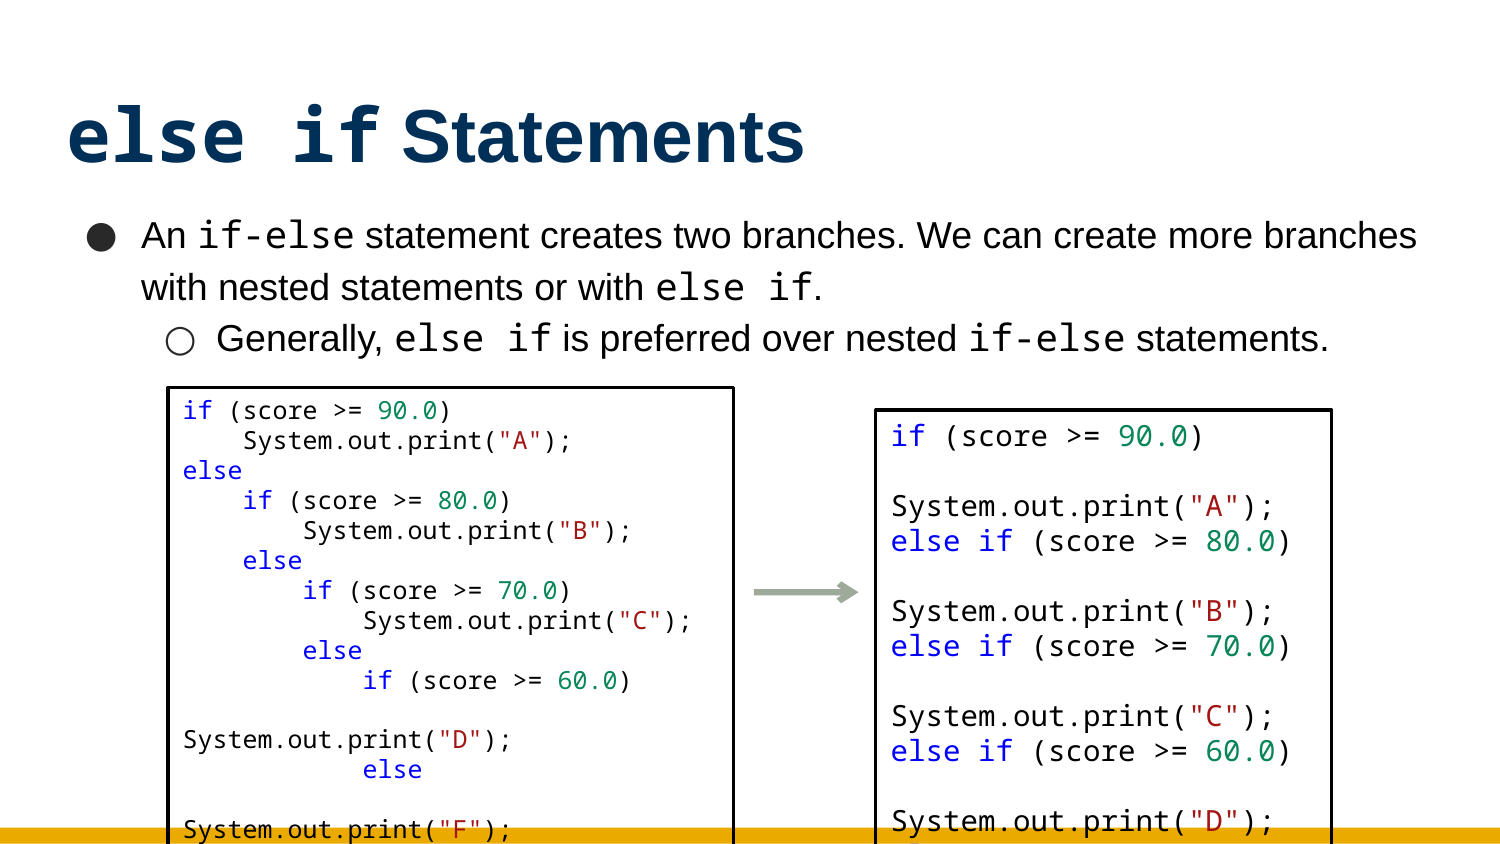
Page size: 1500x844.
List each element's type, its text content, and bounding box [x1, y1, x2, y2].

text_box An if-else statement creates two branches. We can create more branches with nested statements or with else if. Generally, else if is preferred over nested if-else statements. [51, 188, 1449, 802]
text_box if (score >= 90.0) System.out.print("A"); else if (score >= 80.0) System.out.print("B"); else if (score >= 70.0) System.out.print("C"); else if (score >= 60.0) System.out.print("D"); else System.out.print("F"); [168, 387, 734, 844]
title else if Statements [51, 72, 1449, 188]
text_box if (score >= 90.0) System.out.print("A"); else if (score >= 80.0) System.out.print("B"); else if (score >= 70.0) System.out.print("C"); else if (score >= 60.0) System.out.print("D"); else System.out.print("F"); [875, 409, 1332, 844]
